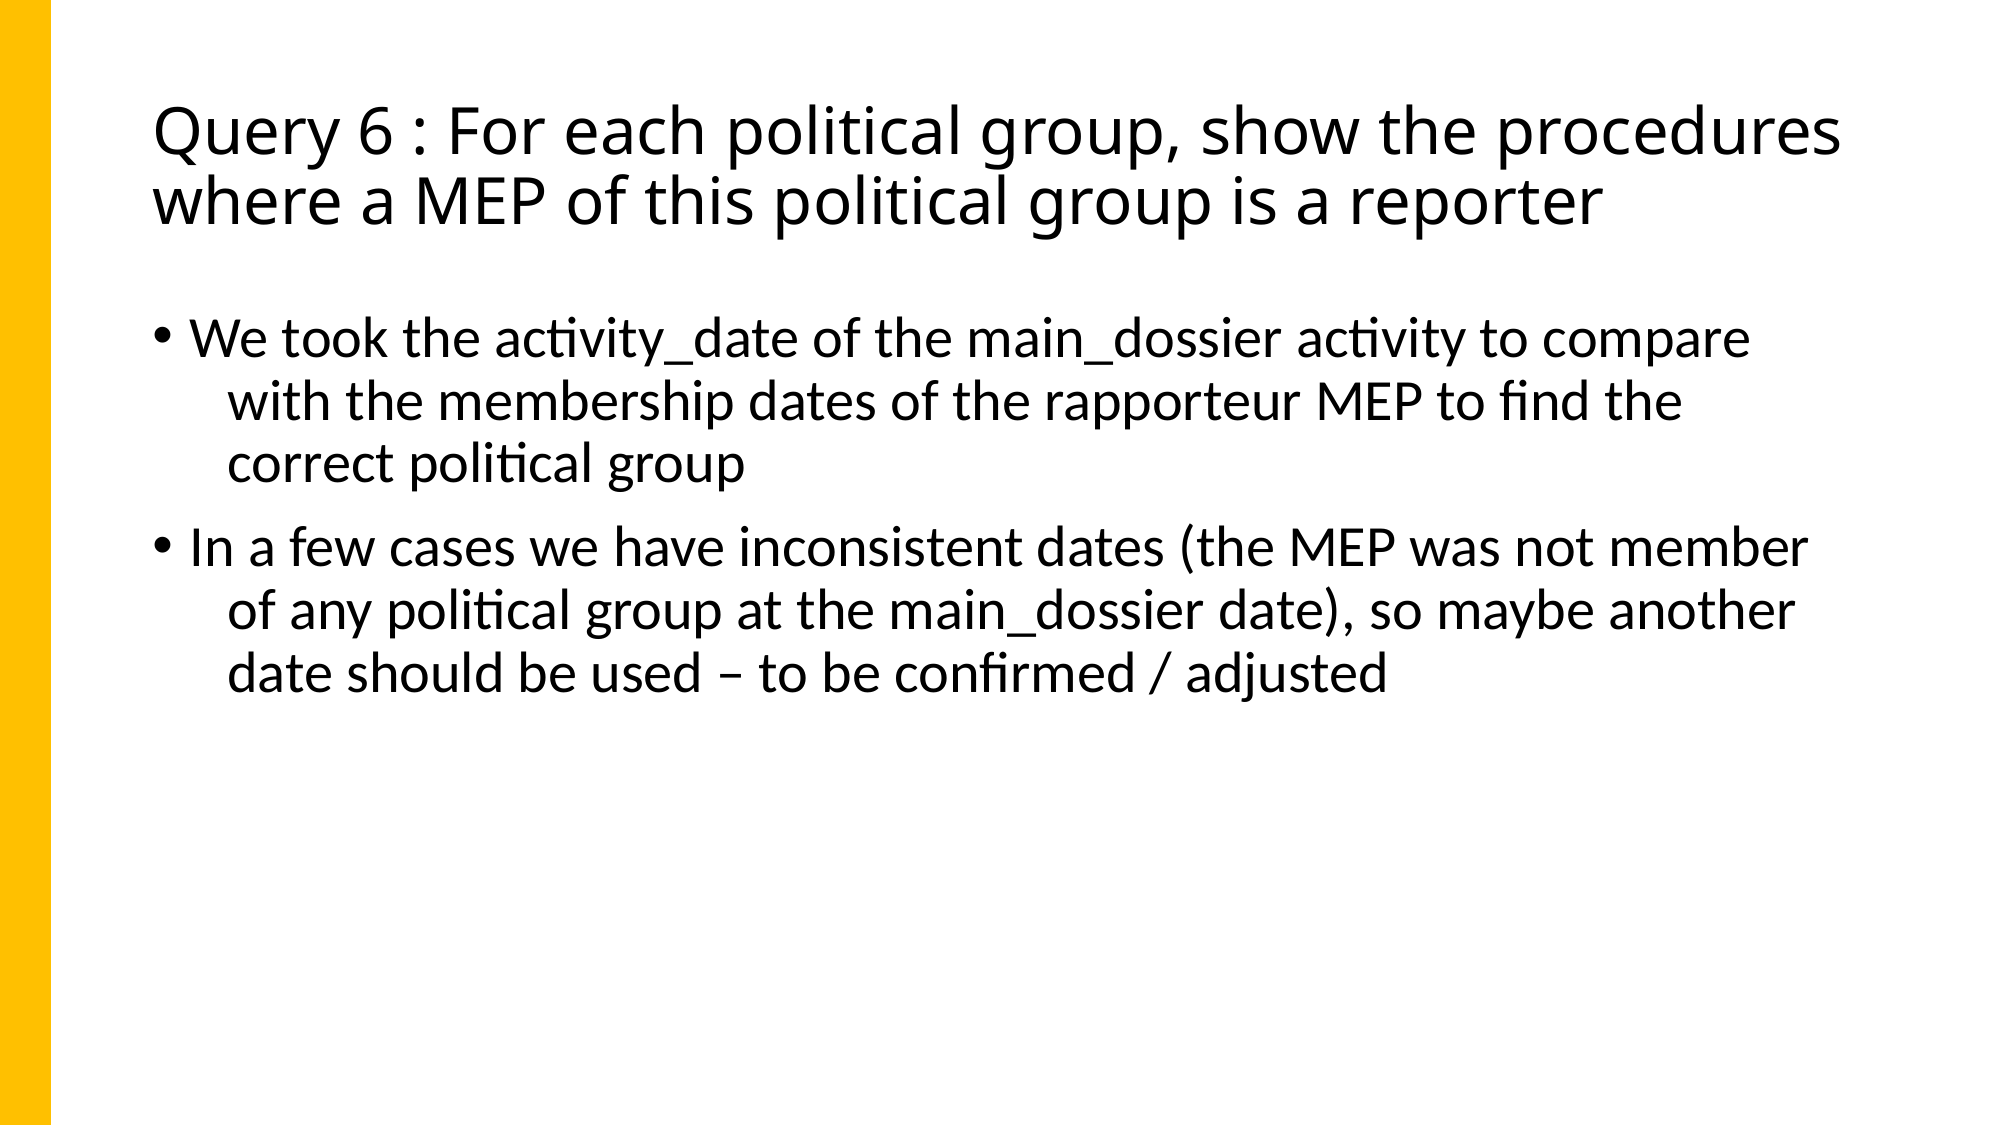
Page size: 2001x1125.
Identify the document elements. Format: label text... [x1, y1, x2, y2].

list We took the activity_date of the main_dossier activity to compare with the membership dates of the rapporteur MEP to find the correct political group In a few cases we have inconsistent dates (the MEP was not member of any political group at the main_dossier date), so maybe another date should be used – to be confirmed / adjusted [137, 299, 1863, 1014]
title Query 6 : For each political group, show the procedures where a MEP of this political group is a reporter [137, 59, 1863, 278]
text_box [0, 0, 51, 1125]
